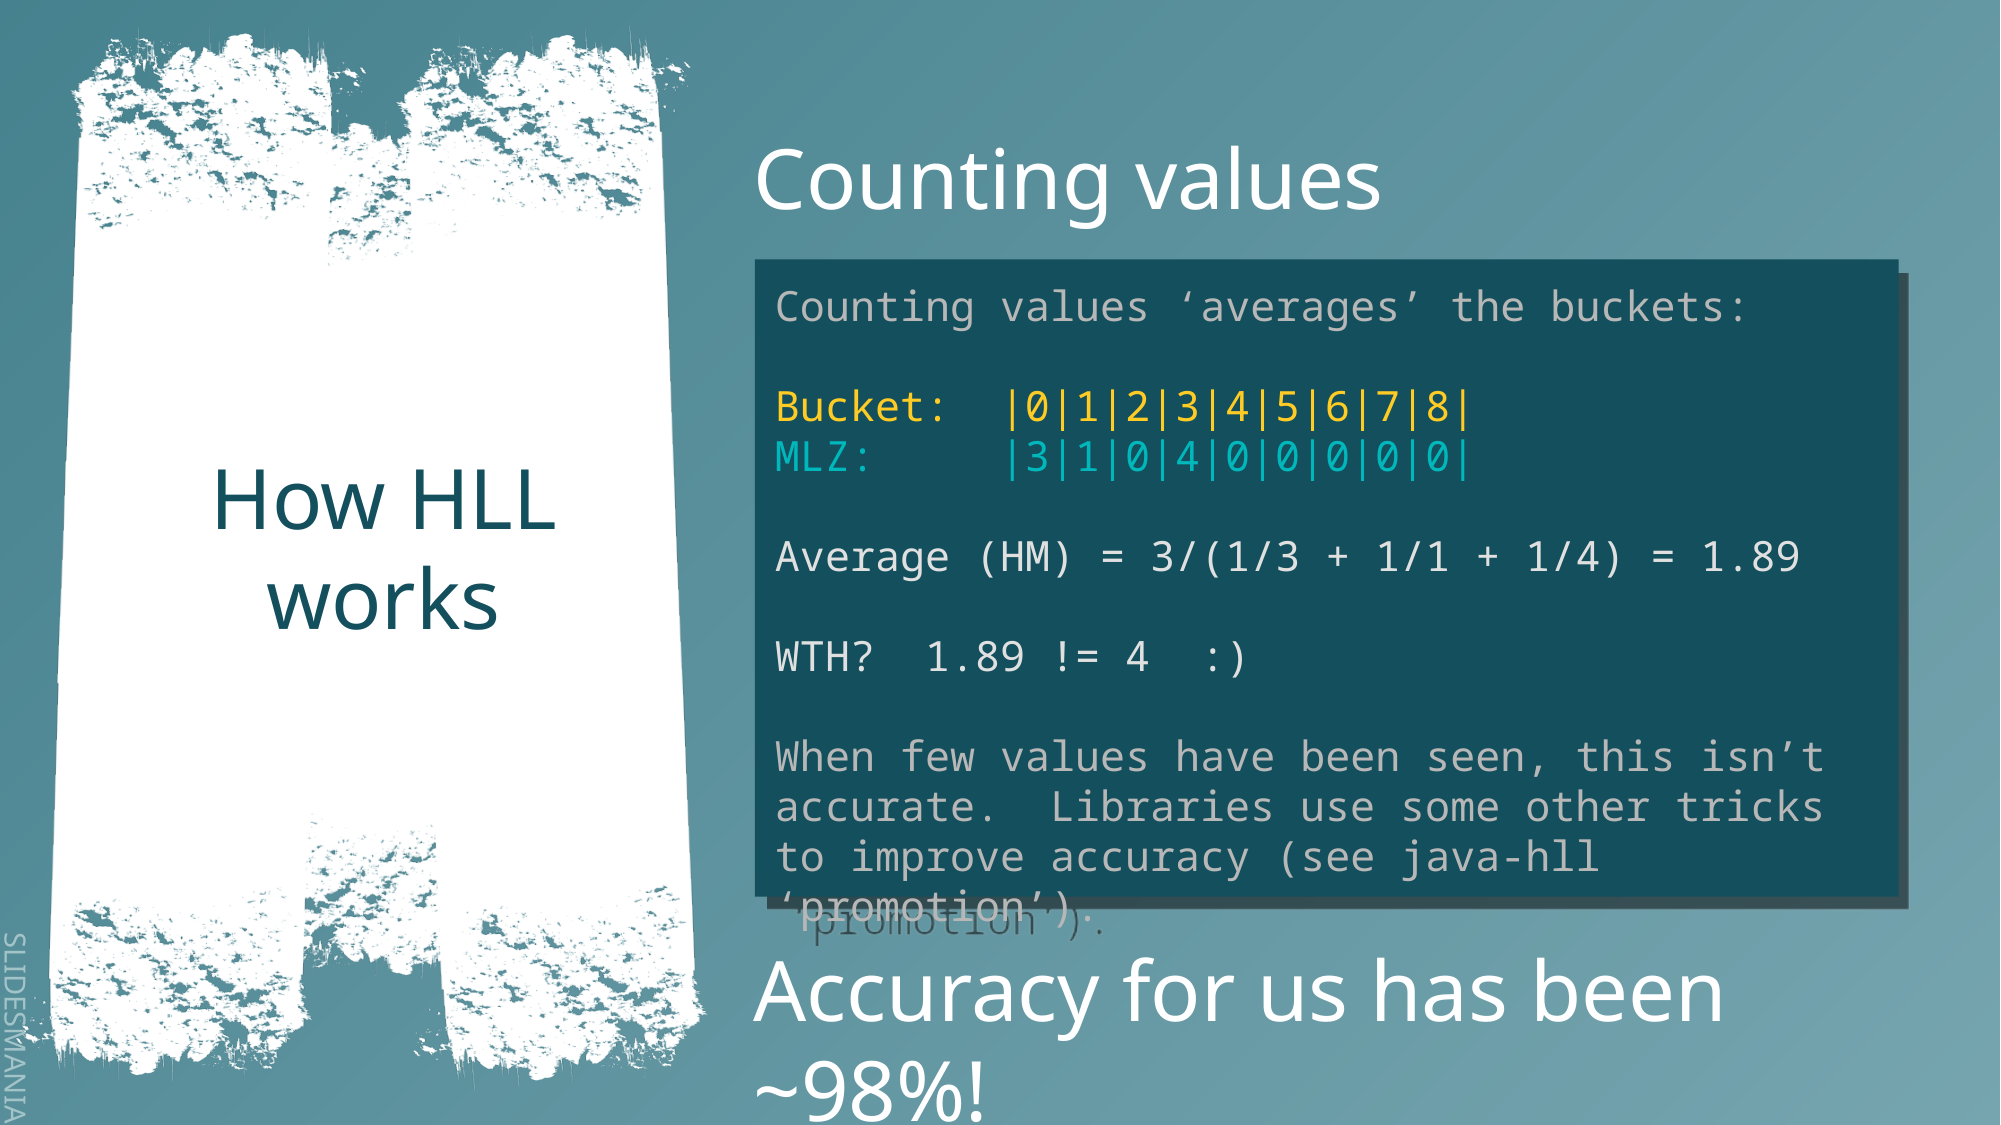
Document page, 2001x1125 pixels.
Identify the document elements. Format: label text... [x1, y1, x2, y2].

title Accuracy for us has been ~98%! [733, 918, 1946, 1044]
picture [16, 23, 708, 1092]
title Counting values [733, 106, 1946, 232]
title How HLL works [83, 162, 684, 931]
title Counting values ‘averages’ the buckets: Bucket: |0|1|2|3|4|5|6|7|8| MLZ: |3|1|0|4|0|0|0|0|0| Average (HM) = 3/(1/3 + 1/1 + 1/4) = 1.89 WTH? 1.89 != 4 :) When few values have been seen, this isn’t accurate. Libraries use some other tricks to improve accuracy (see java-hll ‘promotion’). [754, 259, 1899, 897]
